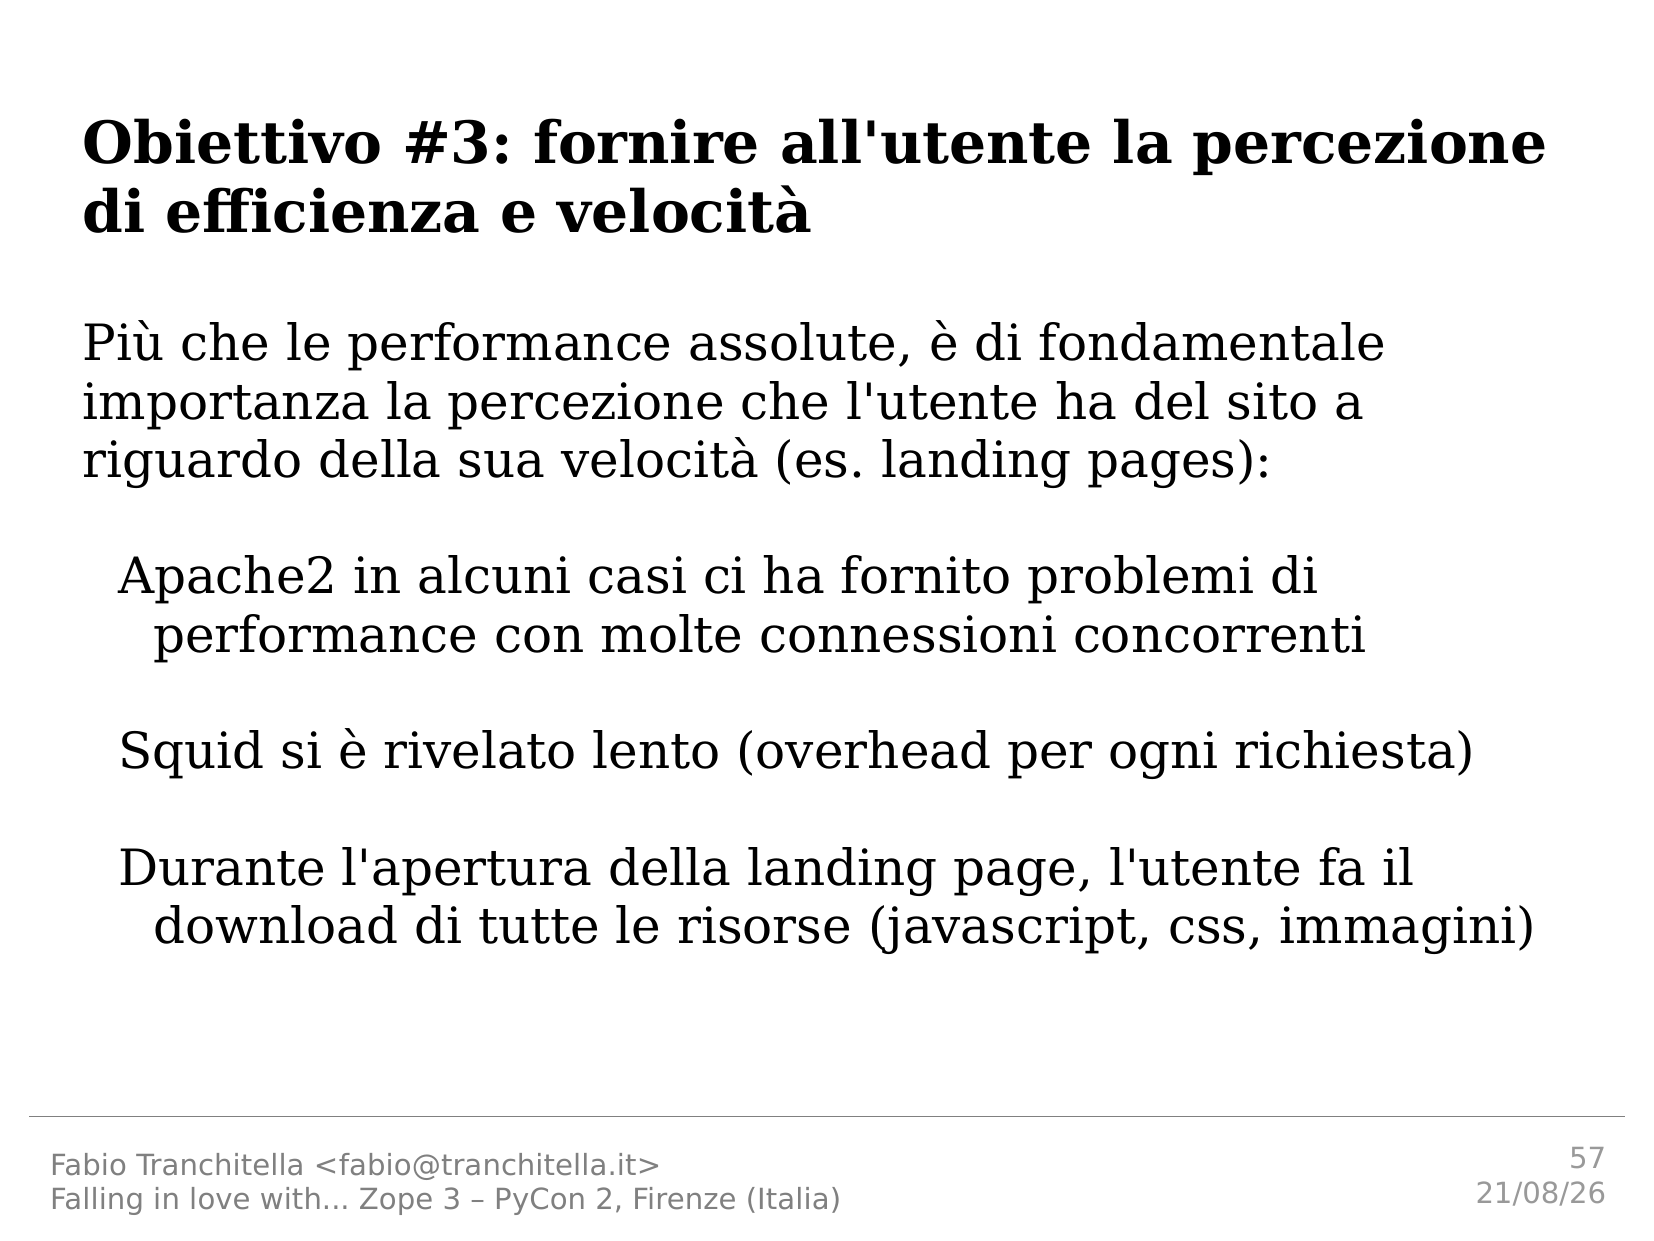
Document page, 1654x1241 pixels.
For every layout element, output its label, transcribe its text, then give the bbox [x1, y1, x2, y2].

subtitle Obiettivo #3: fornire all'utente la percezione di efficienza e velocità Più che le performance assolute, è di fondamentale importanza la percezione che l'utente ha del sito a riguardo della sua velocità (es. landing pages): Apache2 in alcuni casi ci ha fornito problemi di performance con molte connessioni concorrenti Squid si è rivelato lento (overhead per ogni richiesta) Durante l'apertura della landing page, l'utente fa il download di tutte le risorse (javascript, css, immagini) [82, 59, 1571, 1063]
